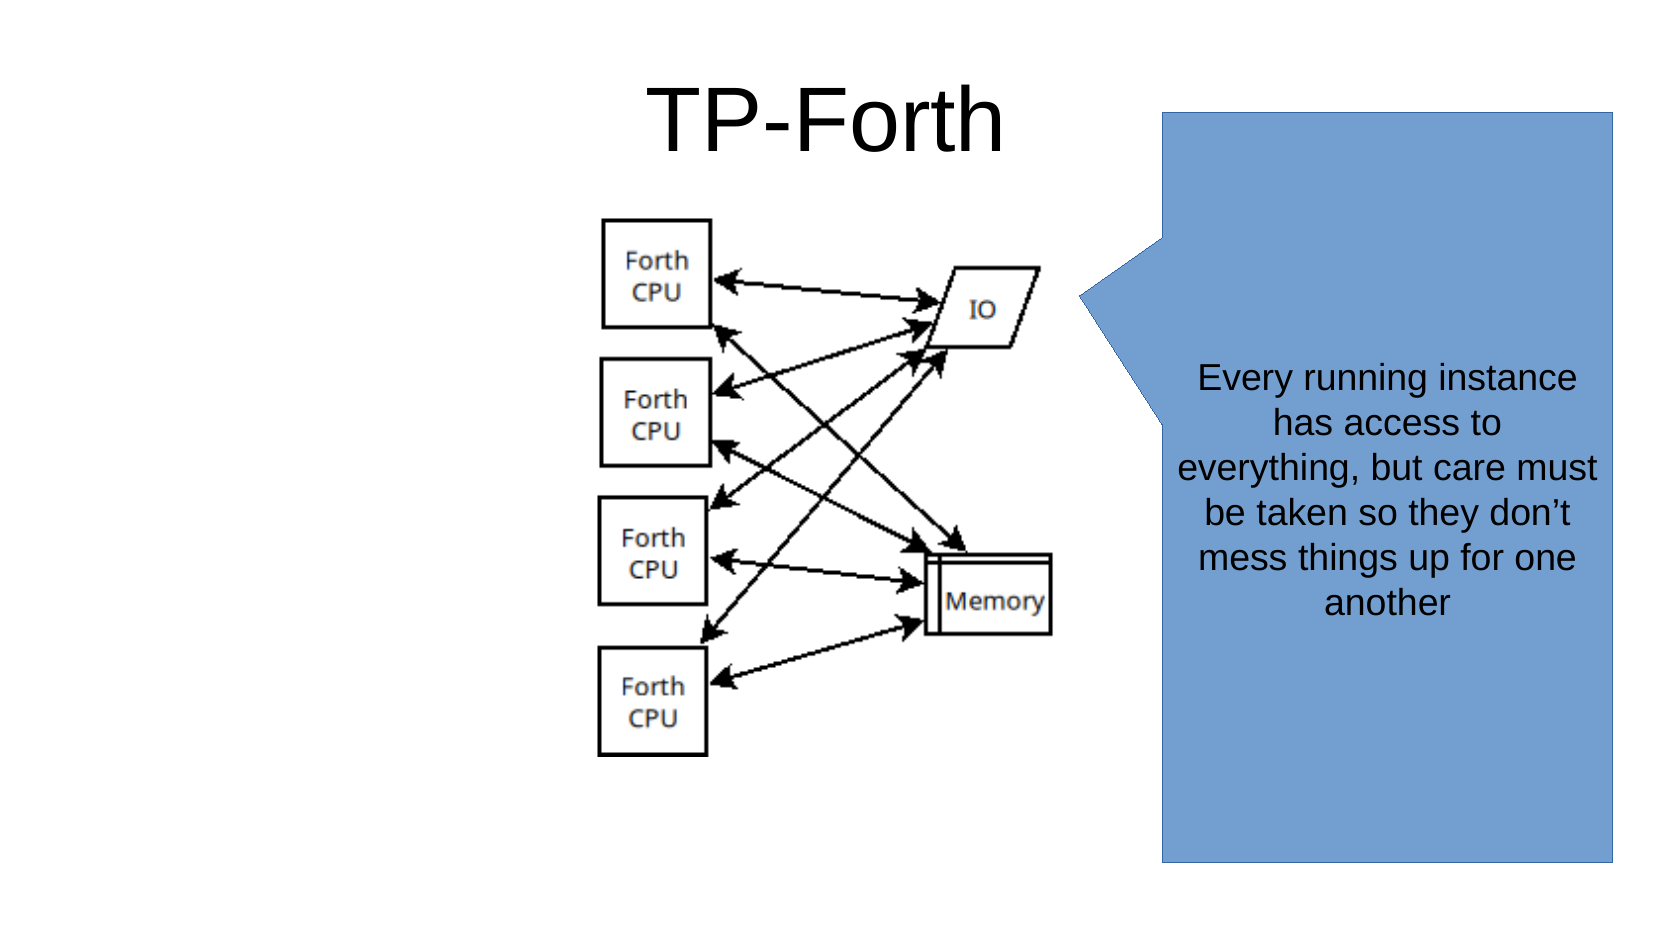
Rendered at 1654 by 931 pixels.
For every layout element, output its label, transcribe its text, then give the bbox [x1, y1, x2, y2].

title TP-Forth [82, 37, 1571, 193]
text_box Every running instance has access to everything, but care must be taken so they don’t mess things up for one another [1079, 112, 1613, 863]
picture [596, 217, 1057, 757]
